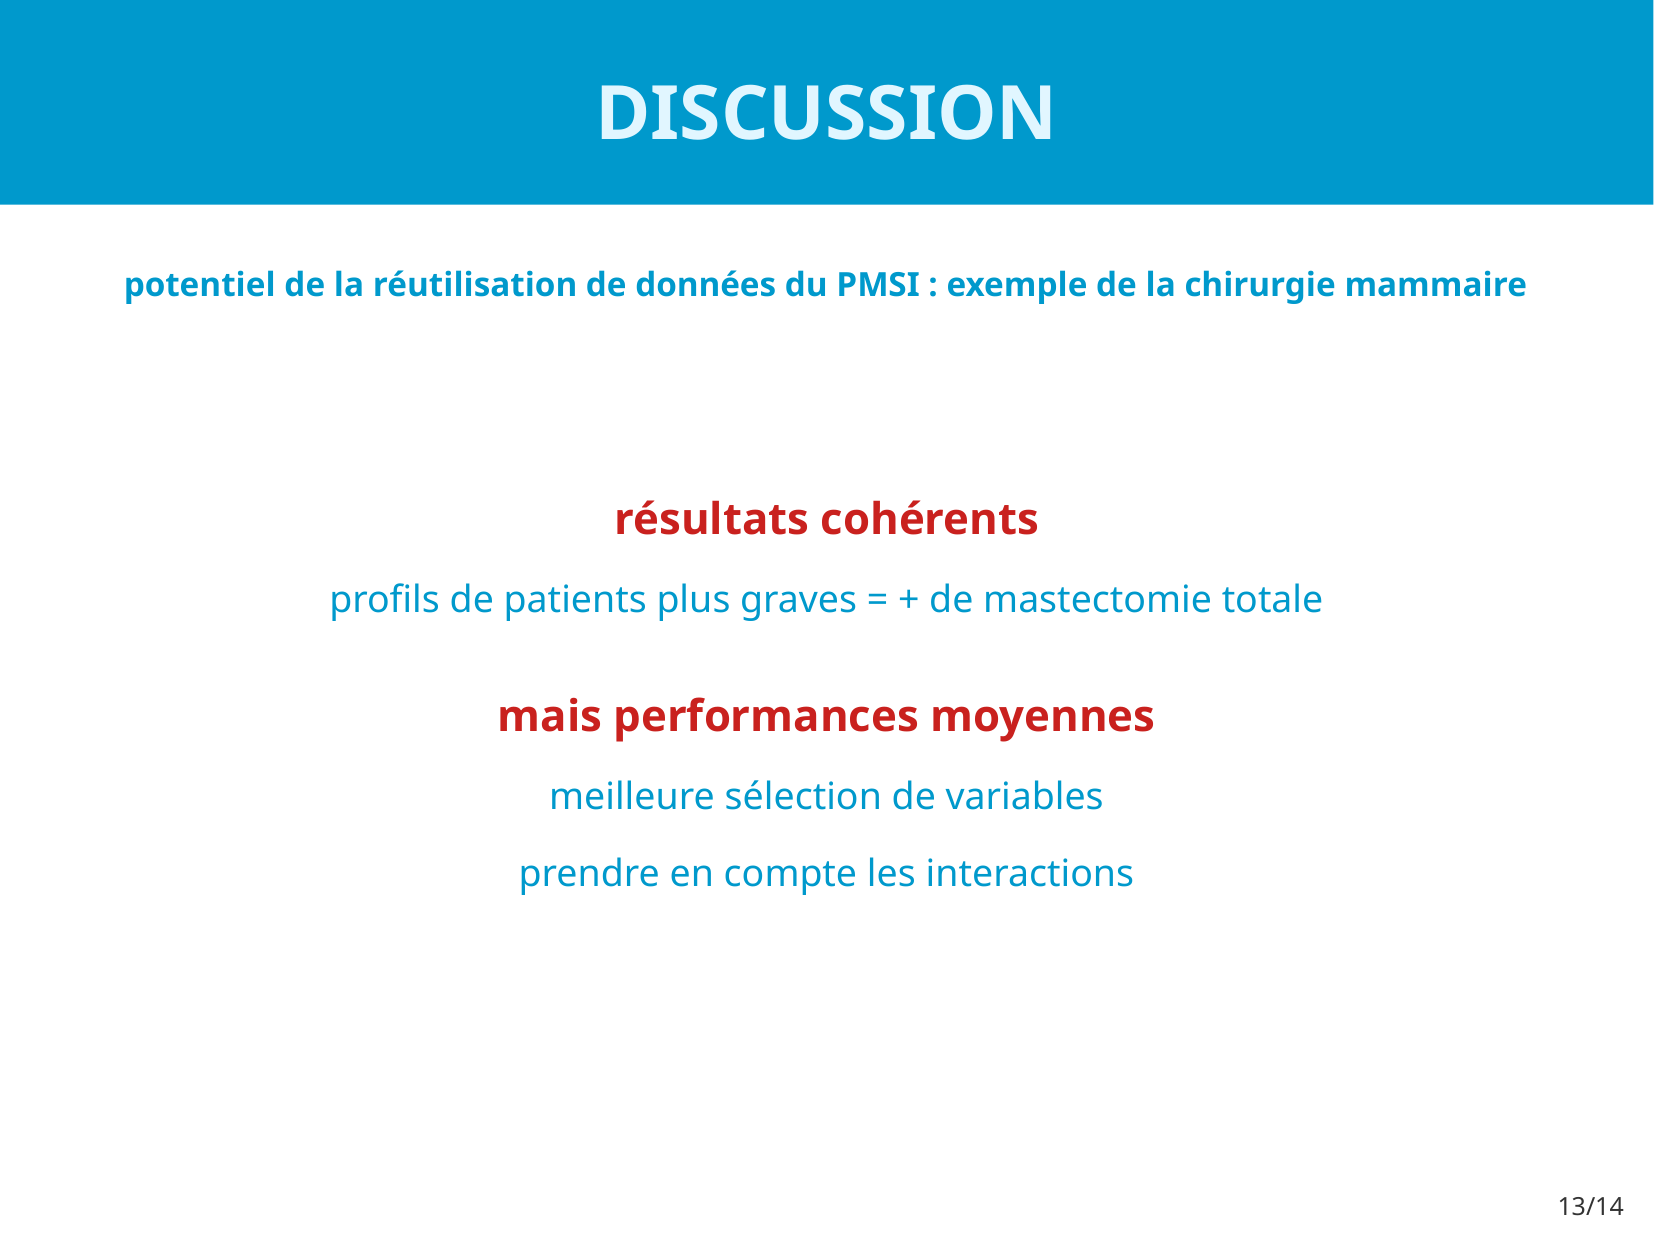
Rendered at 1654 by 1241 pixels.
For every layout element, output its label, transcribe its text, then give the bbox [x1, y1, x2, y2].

text_box mais performances moyennes meilleure sélection de variables prendre en compte les interactions [255, 675, 1399, 898]
title DISCUSSION [0, 0, 1654, 205]
text_box potentiel de la réutilisation de données du PMSI : exemple de la chirurgie mammaire [0, 206, 1654, 355]
text_box résultats cohérents profils de patients plus graves = + de mastectomie totale [267, 469, 1387, 634]
